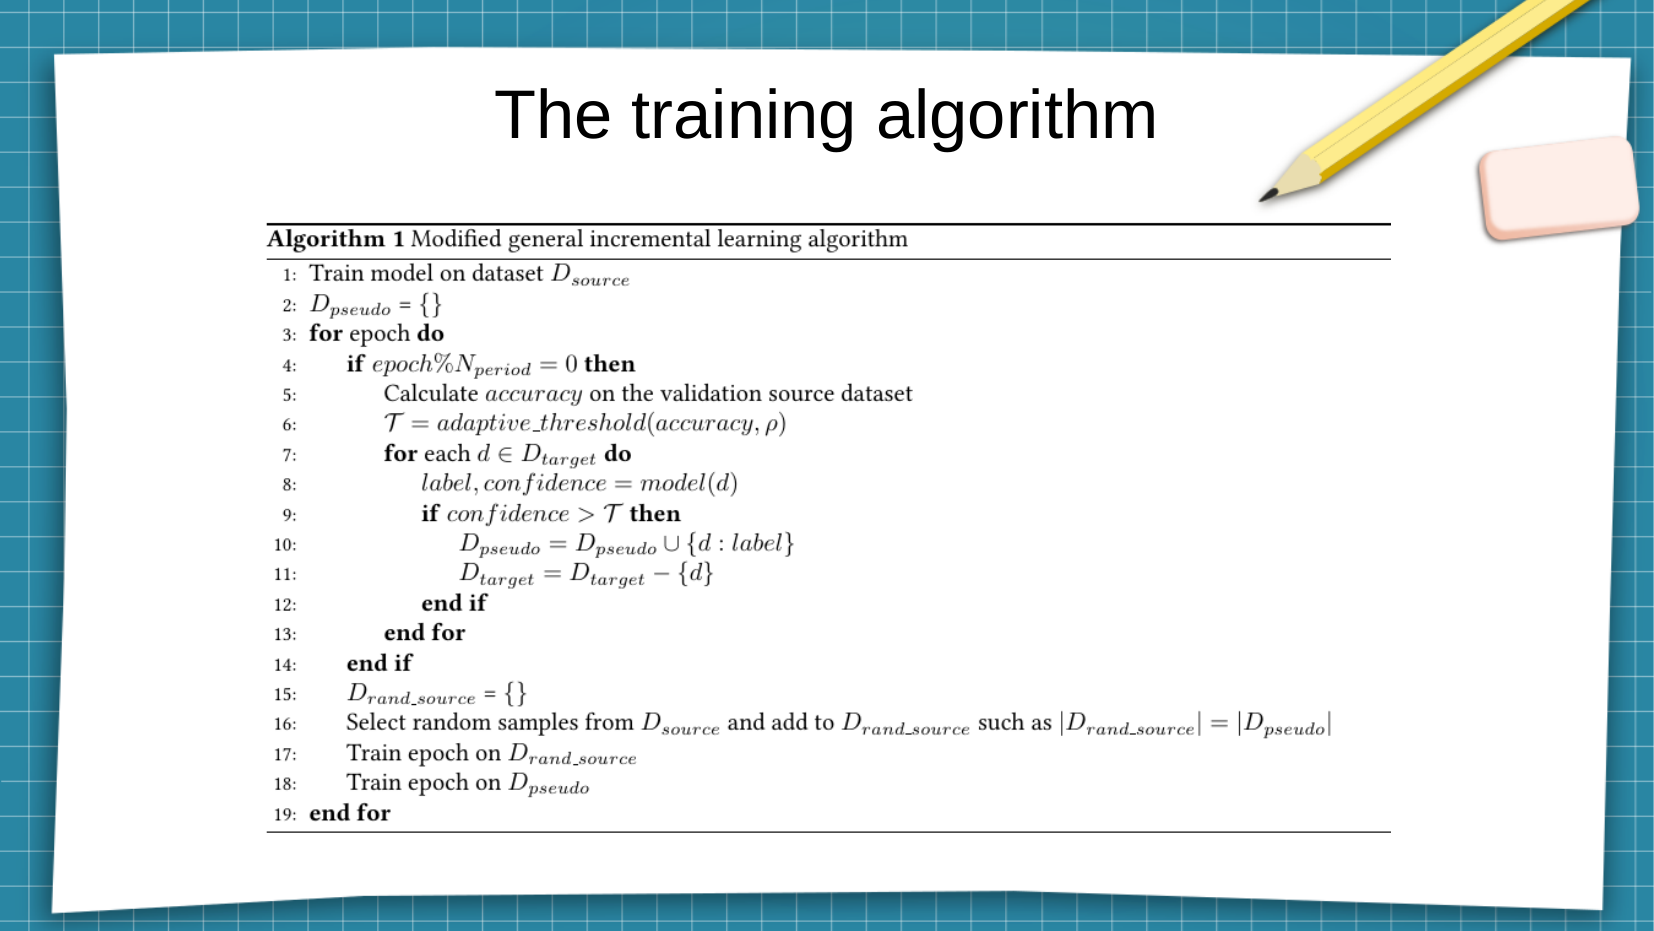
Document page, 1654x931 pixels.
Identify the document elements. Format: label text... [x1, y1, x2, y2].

picture [0, 0, 1654, 931]
title The training algorithm [82, 37, 1571, 193]
